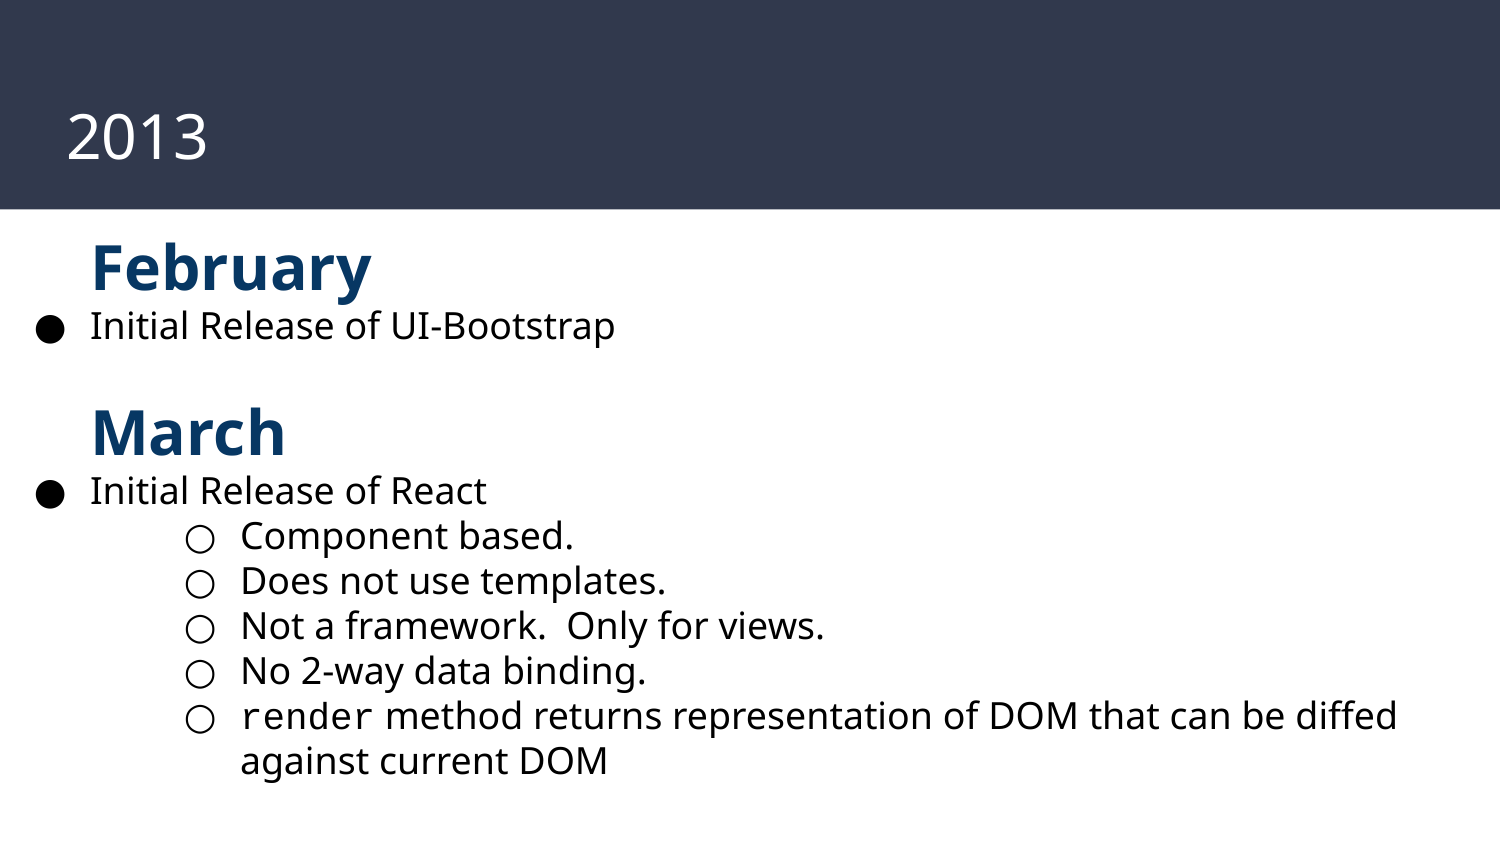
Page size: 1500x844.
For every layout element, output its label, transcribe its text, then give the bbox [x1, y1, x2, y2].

text_box February Initial Release of UI-Bootstrap March Initial Release of React Component based. Does not use templates. Not a framework. Only for views. No 2-way data binding. render method returns representation of DOM that can be diffed against current DOM [0, 212, 1500, 830]
title 2013 [51, 82, 1449, 185]
